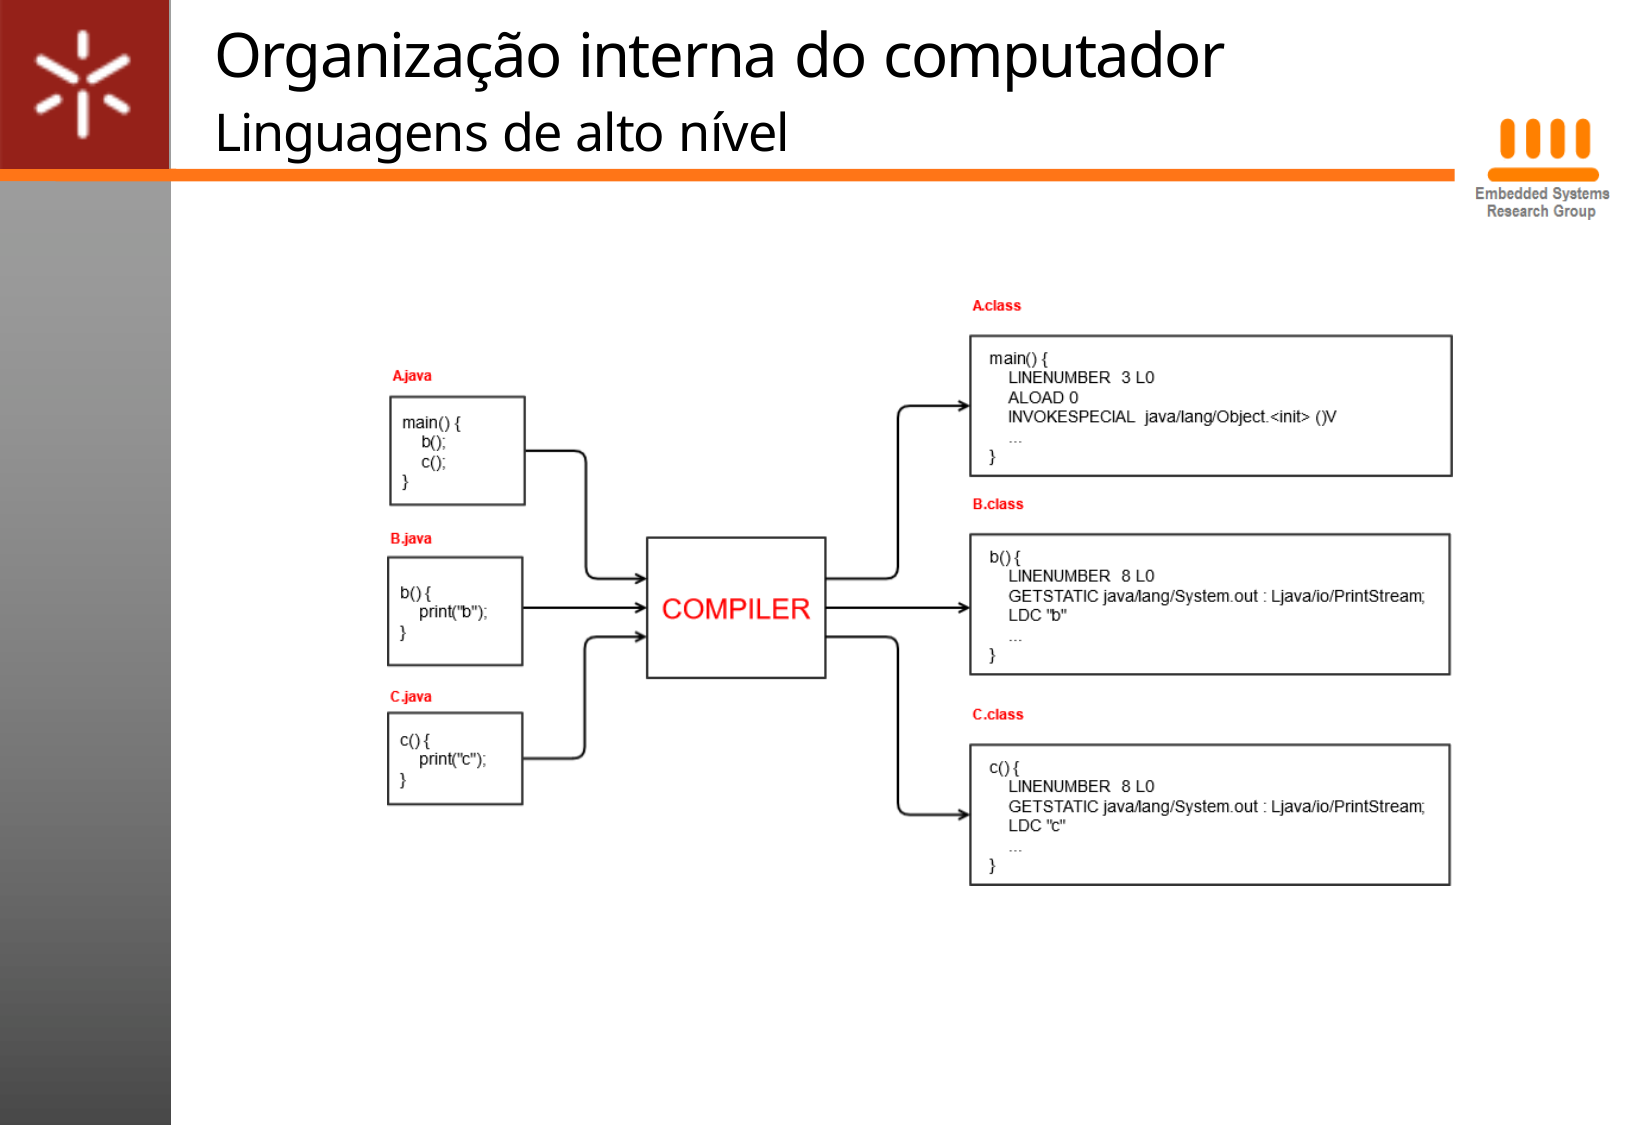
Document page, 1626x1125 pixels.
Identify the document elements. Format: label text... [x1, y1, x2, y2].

picture [0, 0, 171, 169]
picture [1475, 118, 1610, 220]
picture [0, 182, 171, 1125]
picture [387, 300, 1453, 886]
title Organização interna do computador Linguagens de alto nível [212, 16, 1441, 234]
